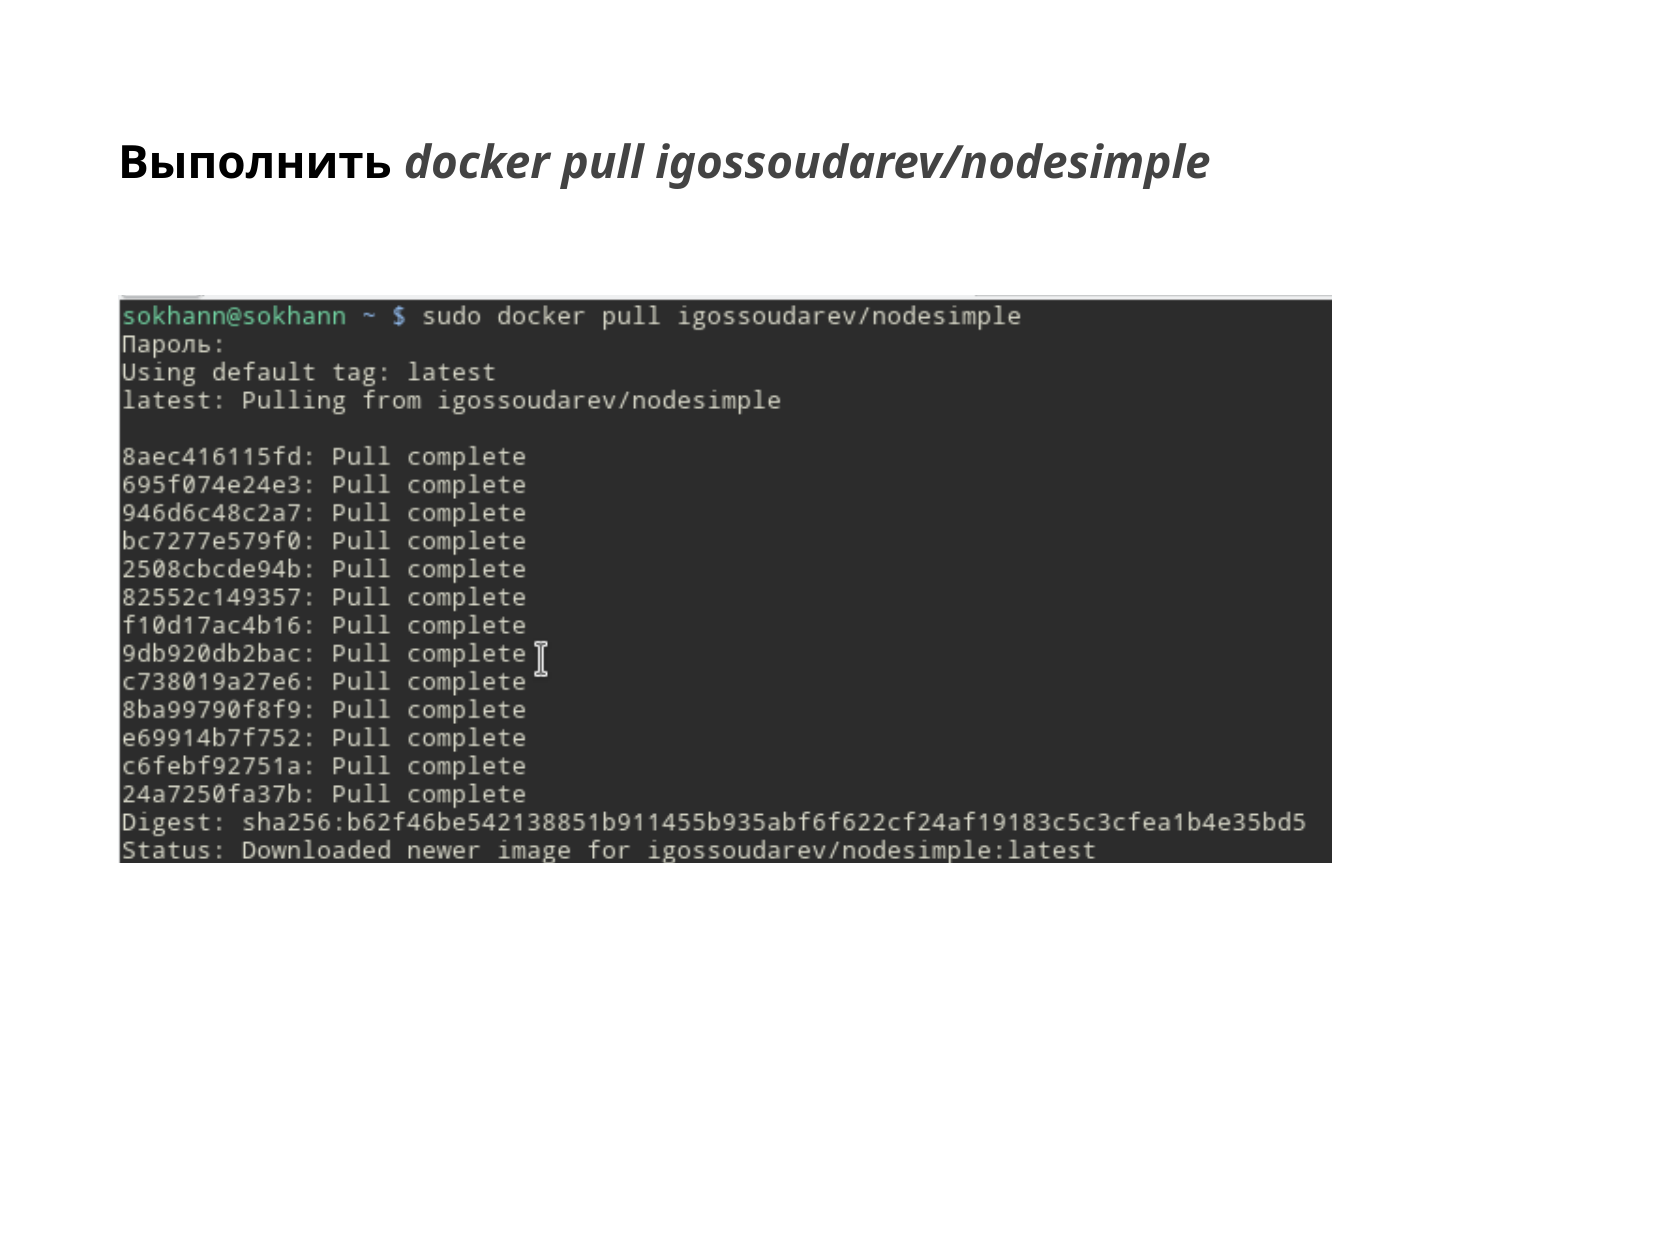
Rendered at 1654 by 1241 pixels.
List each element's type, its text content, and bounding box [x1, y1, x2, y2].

list Выполнить docker pull igossoudarev/nodesimple [47, 129, 1571, 1010]
picture [118, 295, 1332, 863]
